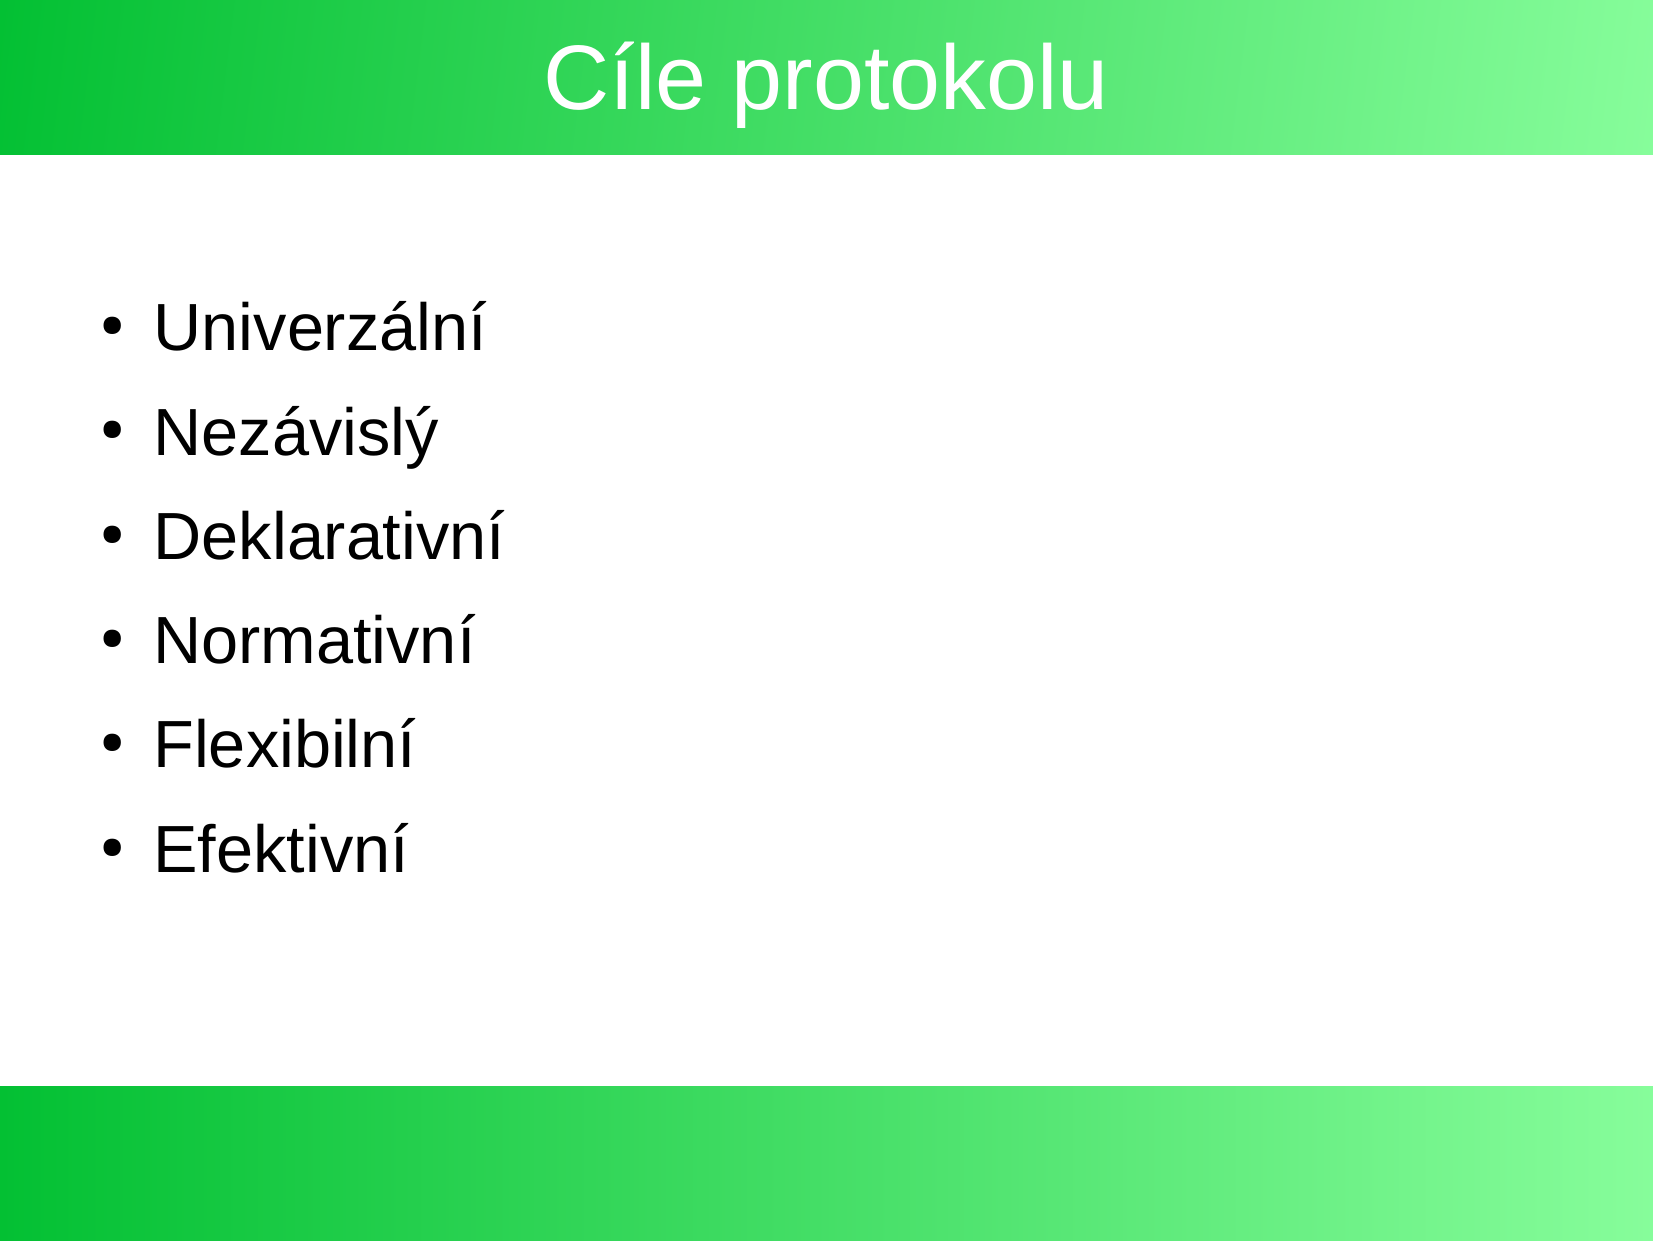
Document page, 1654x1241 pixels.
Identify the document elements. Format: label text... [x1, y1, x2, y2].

title Cíle protokolu [82, 25, 1571, 130]
list Univerzální Nezávislý Deklarativní Normativní Flexibilní Efektivní [82, 290, 1571, 1010]
